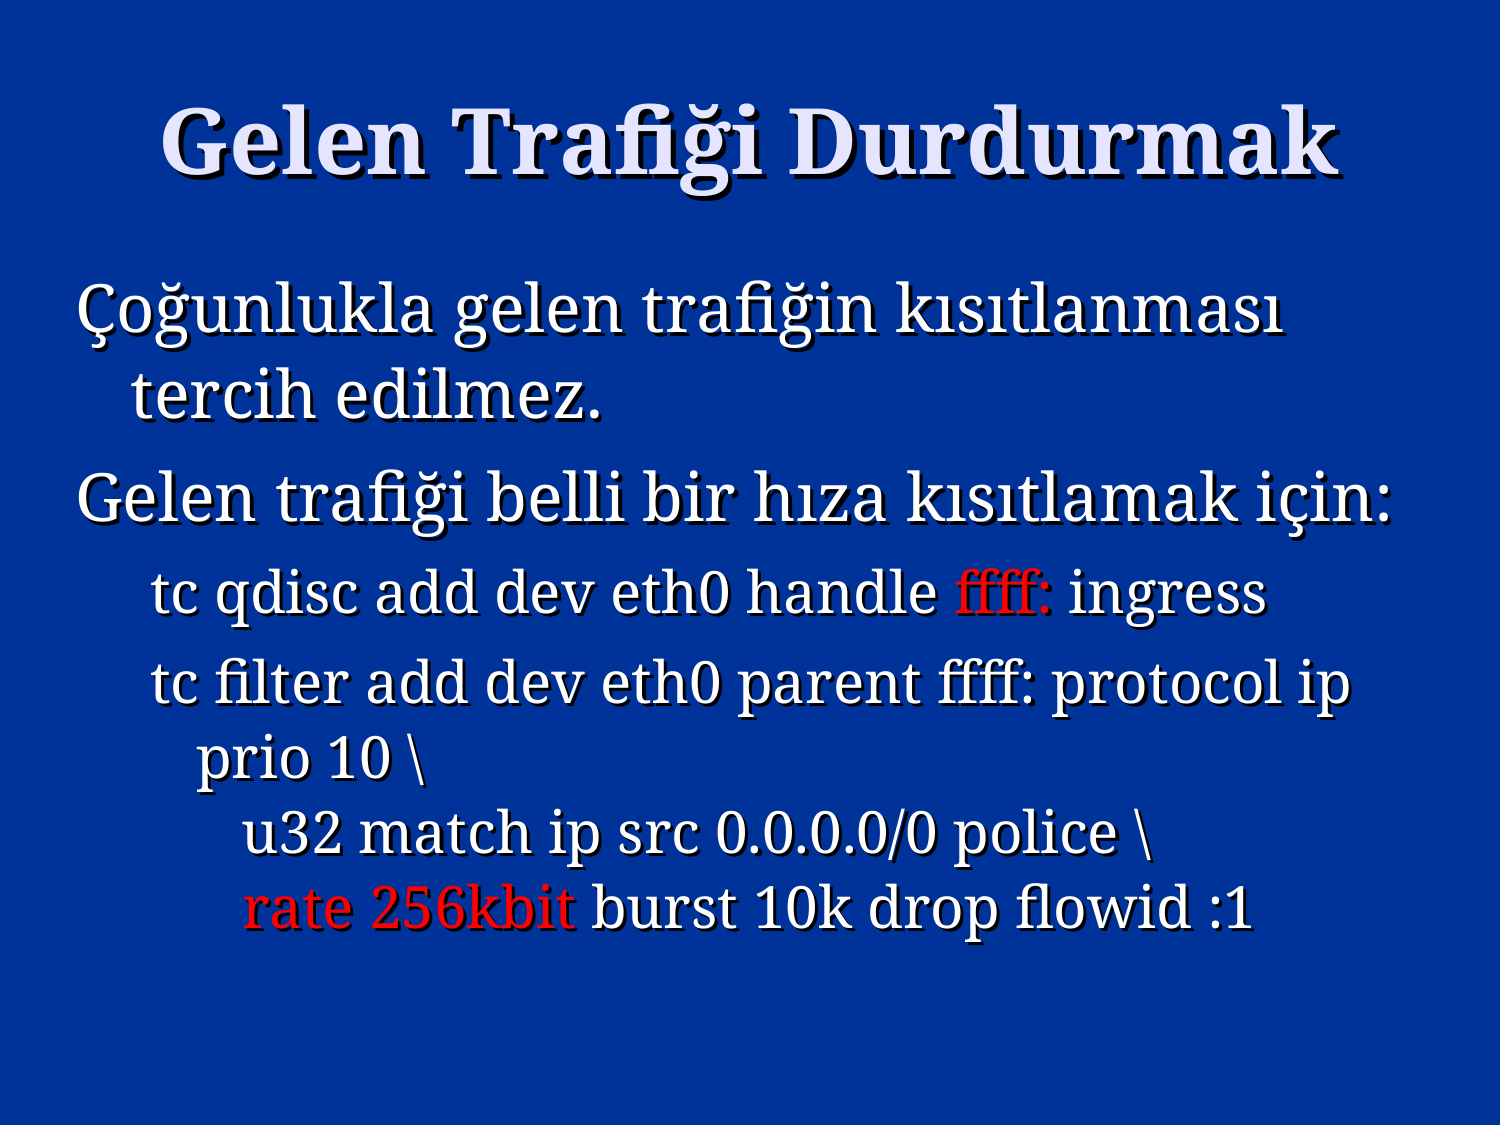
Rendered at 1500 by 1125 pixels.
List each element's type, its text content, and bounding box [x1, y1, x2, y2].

list Çoğunlukla gelen trafiğin kısıtlanması tercih edilmez. Gelen trafiği belli bir hıza kısıtlamak için: tc qdisc add dev eth0 handle ffff: ingress tc filter add dev eth0 parent ffff: protocol ip prio 10 \ u32 match ip src 0.0.0.0/0 police \ rate 256kbit burst 10k drop flowid :1 [74, 263, 1425, 1006]
title Gelen Trafiği Durdurmak [74, 31, 1425, 246]
